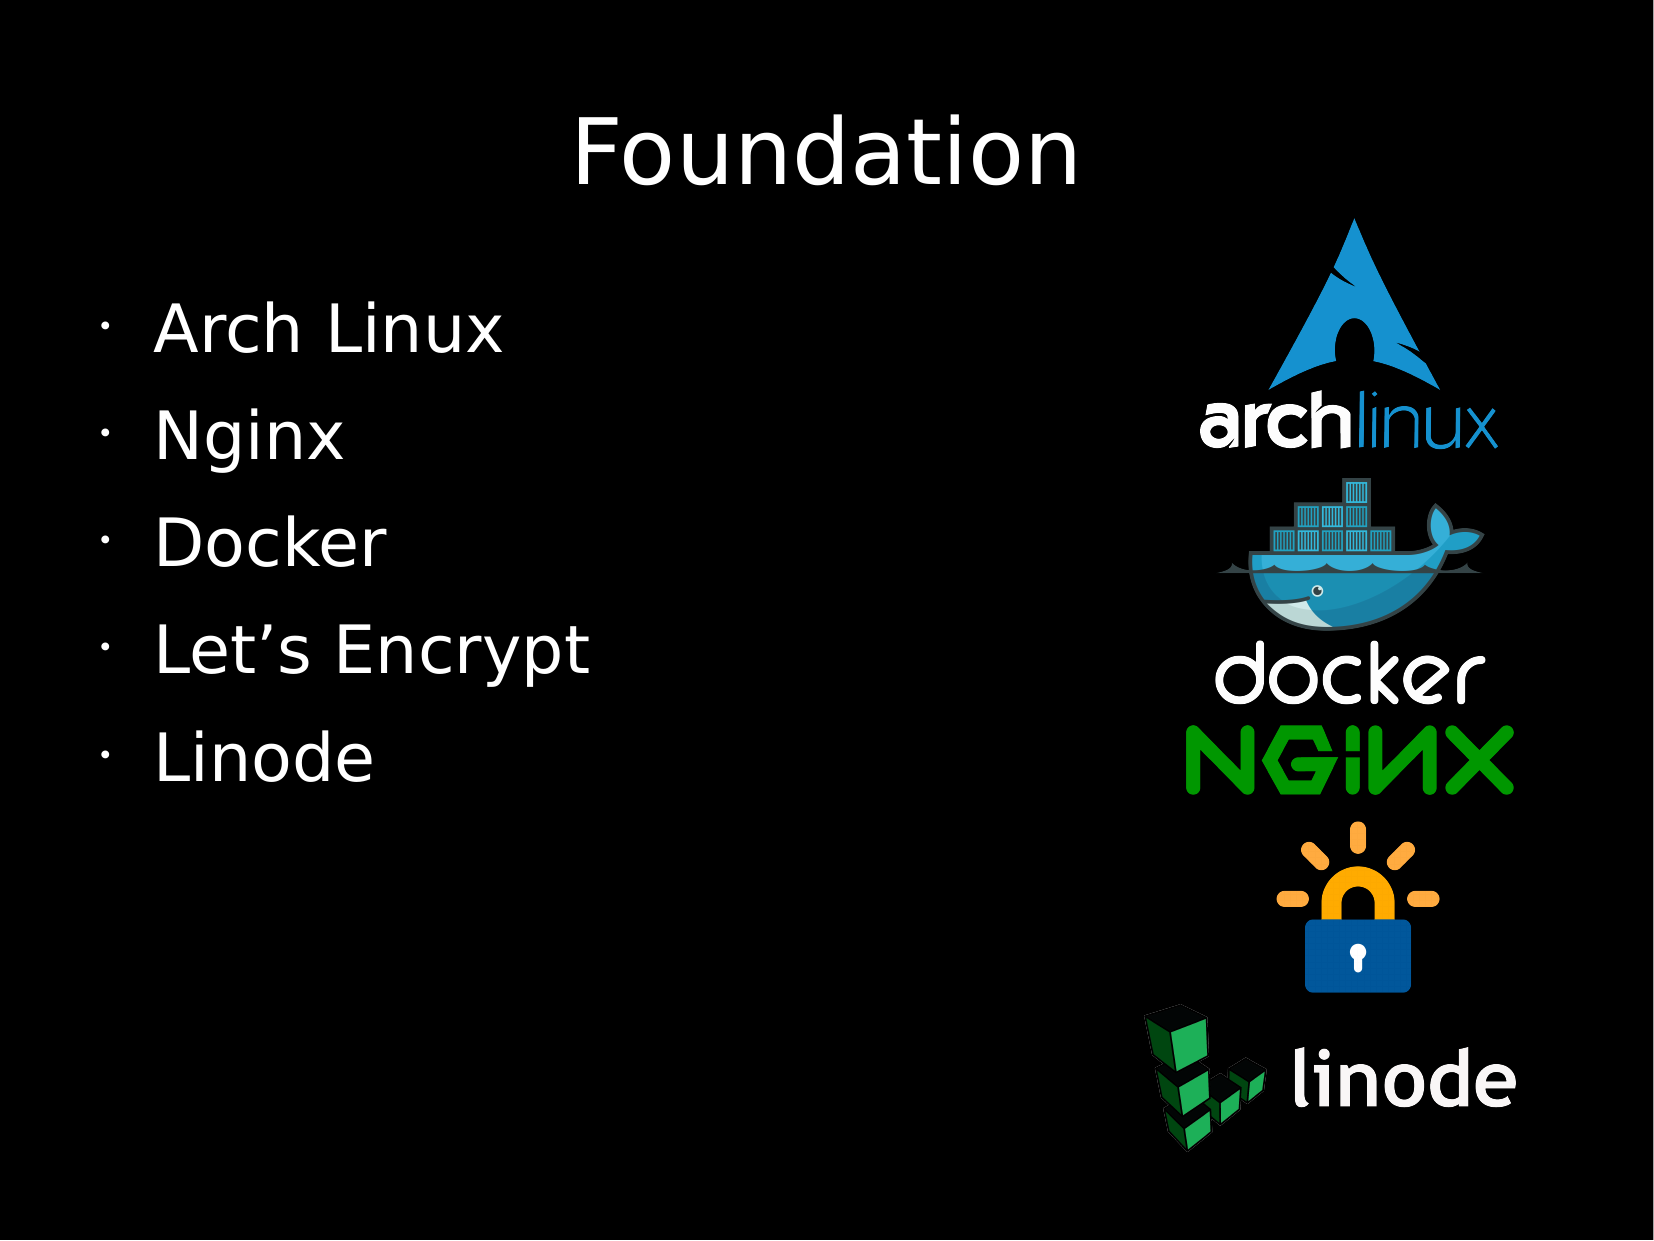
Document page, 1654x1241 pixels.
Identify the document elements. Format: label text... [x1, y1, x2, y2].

picture [1144, 809, 1516, 1152]
title Foundation [82, 49, 1571, 257]
picture [1200, 217, 1511, 451]
list Arch Linux Nginx Docker Let’s Encrypt Linode [82, 290, 841, 1010]
picture [1185, 725, 1515, 796]
picture [1215, 478, 1486, 706]
